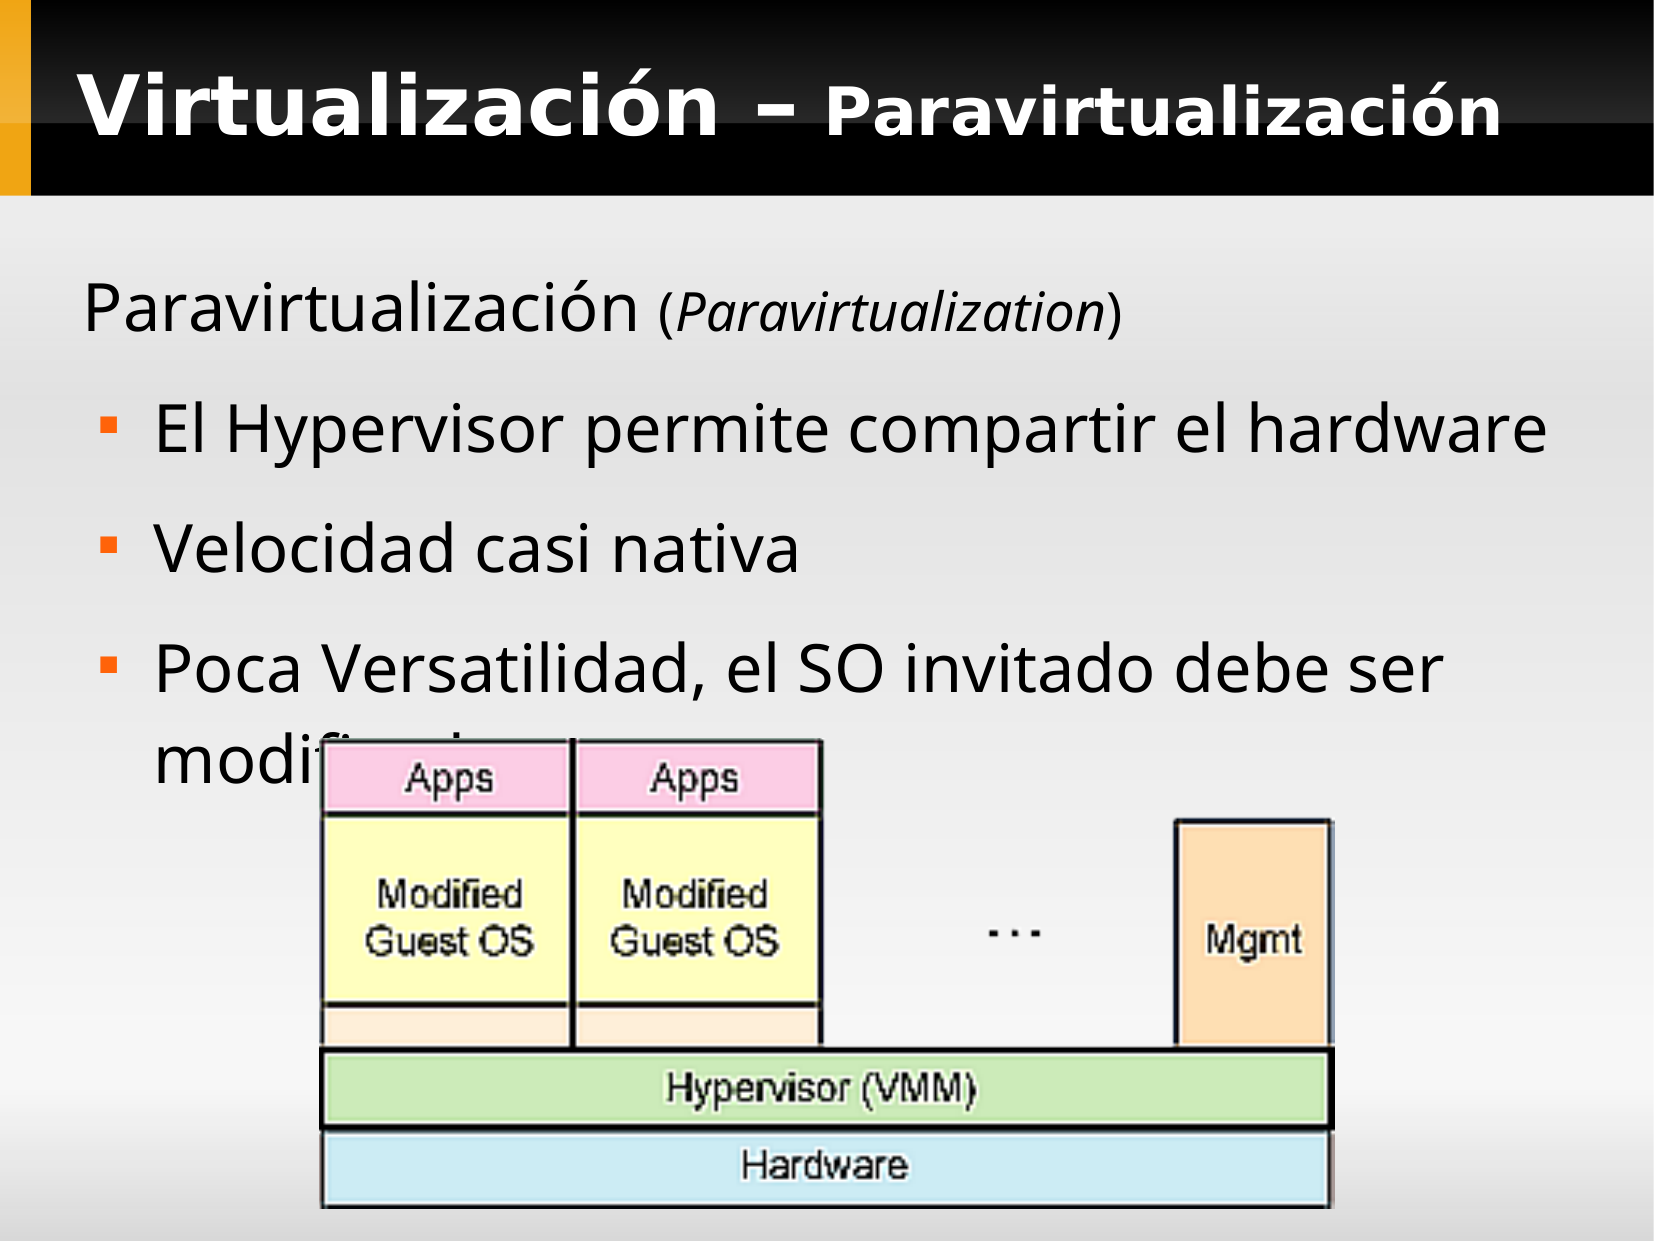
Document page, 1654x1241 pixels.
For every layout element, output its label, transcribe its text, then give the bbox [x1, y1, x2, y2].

list Paravirtualización (Paravirtualization) El Hypervisor permite compartir el hardware Velocidad casi nativa Poca Versatilidad, el SO invitado debe ser modificado. [82, 260, 1654, 1065]
picture [0, 0, 1654, 1241]
title Virtualización – Paravirtualización [76, 0, 1565, 208]
